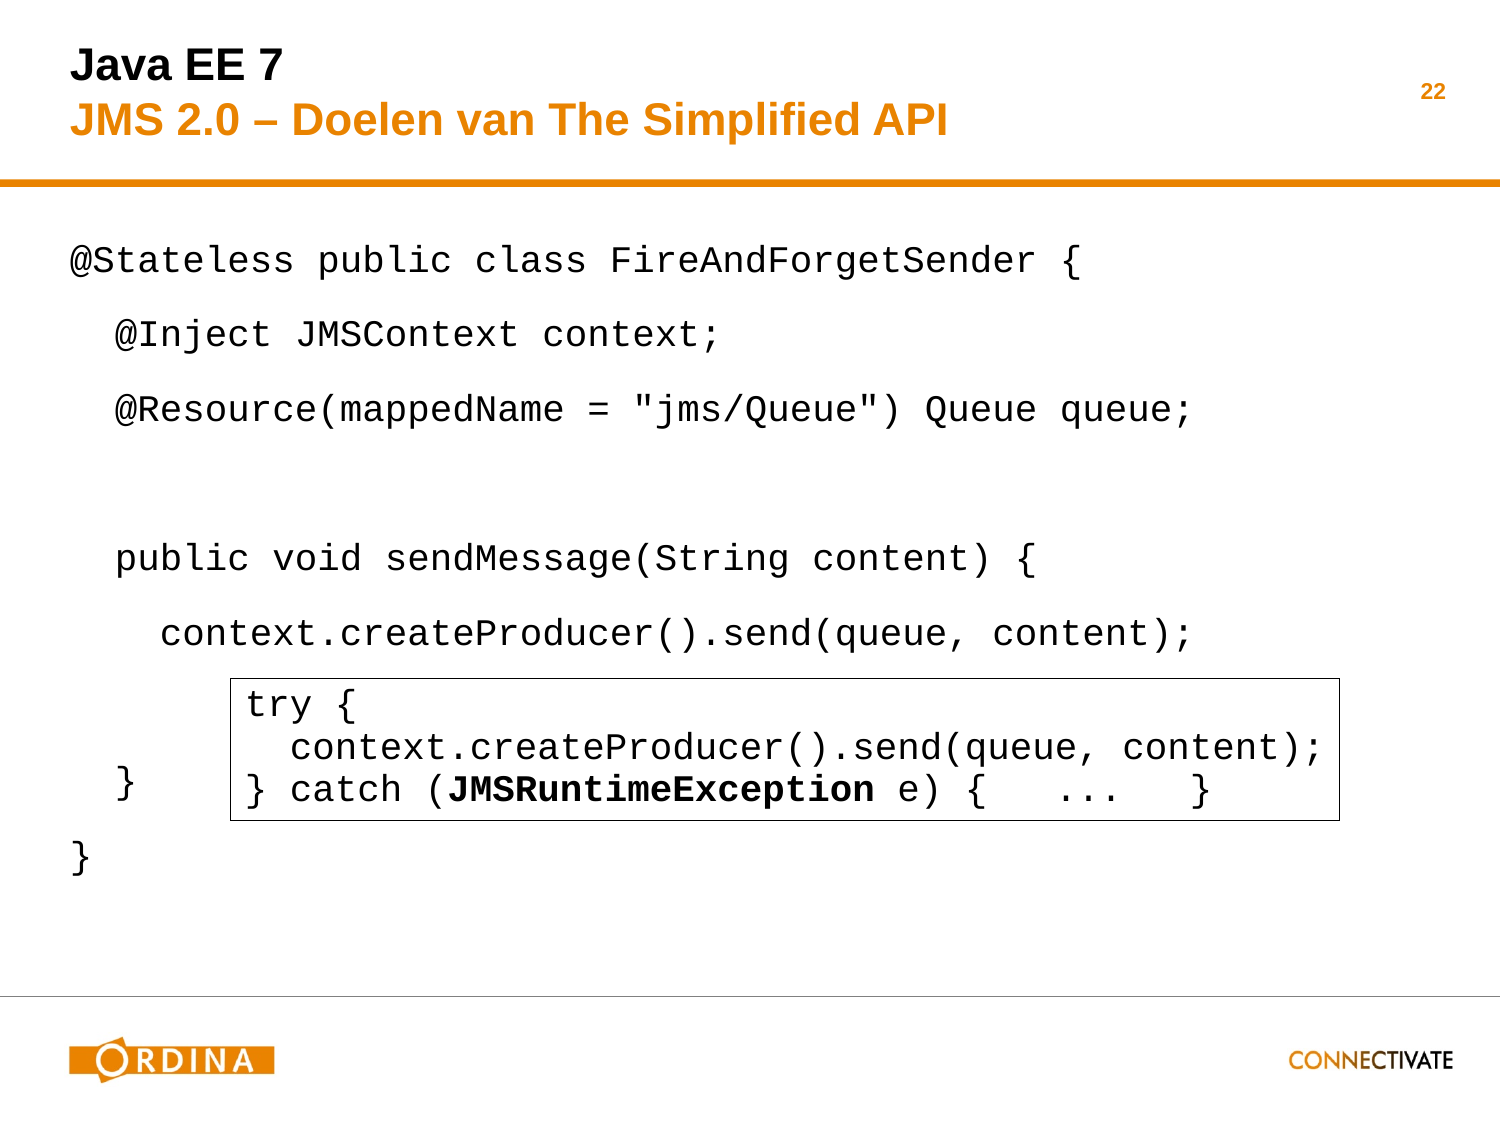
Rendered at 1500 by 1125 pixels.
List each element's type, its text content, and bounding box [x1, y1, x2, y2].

picture [64, 1032, 279, 1087]
list @Stateless public class FireAndForgetSender { @Inject JMSContext context; @Resource(mappedName = "jms/Queue") Queue queue; public void sendMessage(String content) { context.createProducer().send(queue, content); } } [54, 227, 1462, 979]
title Java EE 7 JMS 2.0 – Doelen van The Simplified API [54, 0, 1397, 180]
picture [1287, 1048, 1455, 1071]
text_box try { context.createProducer().send(queue, content); } catch (JMSRuntimeException e) { ... } [230, 678, 1340, 821]
slide_number <number> [1397, 69, 1462, 121]
